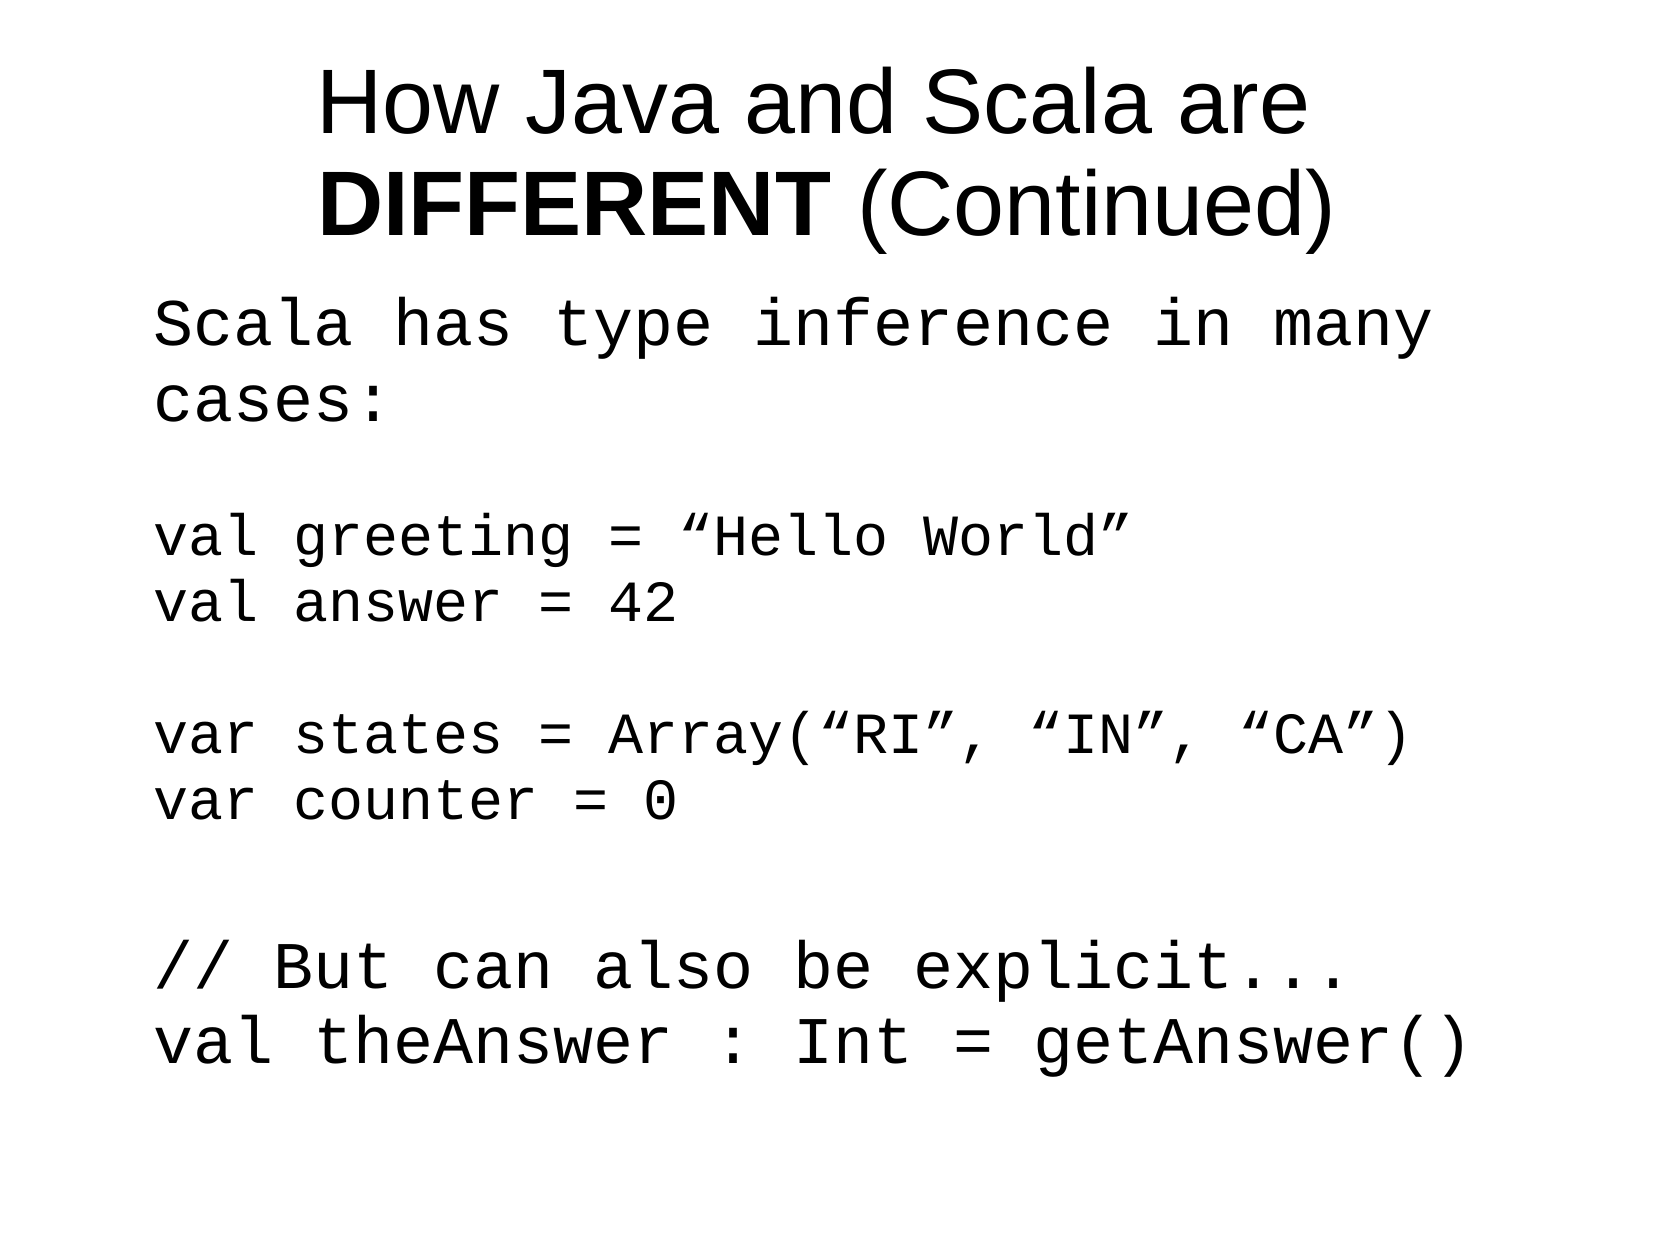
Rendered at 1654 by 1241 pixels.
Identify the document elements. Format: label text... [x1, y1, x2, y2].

title How Java and Scala are DIFFERENT (Continued) [82, 49, 1571, 257]
list Scala has type inference in many cases: val greeting = “Hello World” val answer = 42 var states = Array(“RI”, “IN”, “CA”) var counter = 0 // But can also be explicit... val theAnswer : Int = getAnswer() [82, 290, 1571, 1010]
